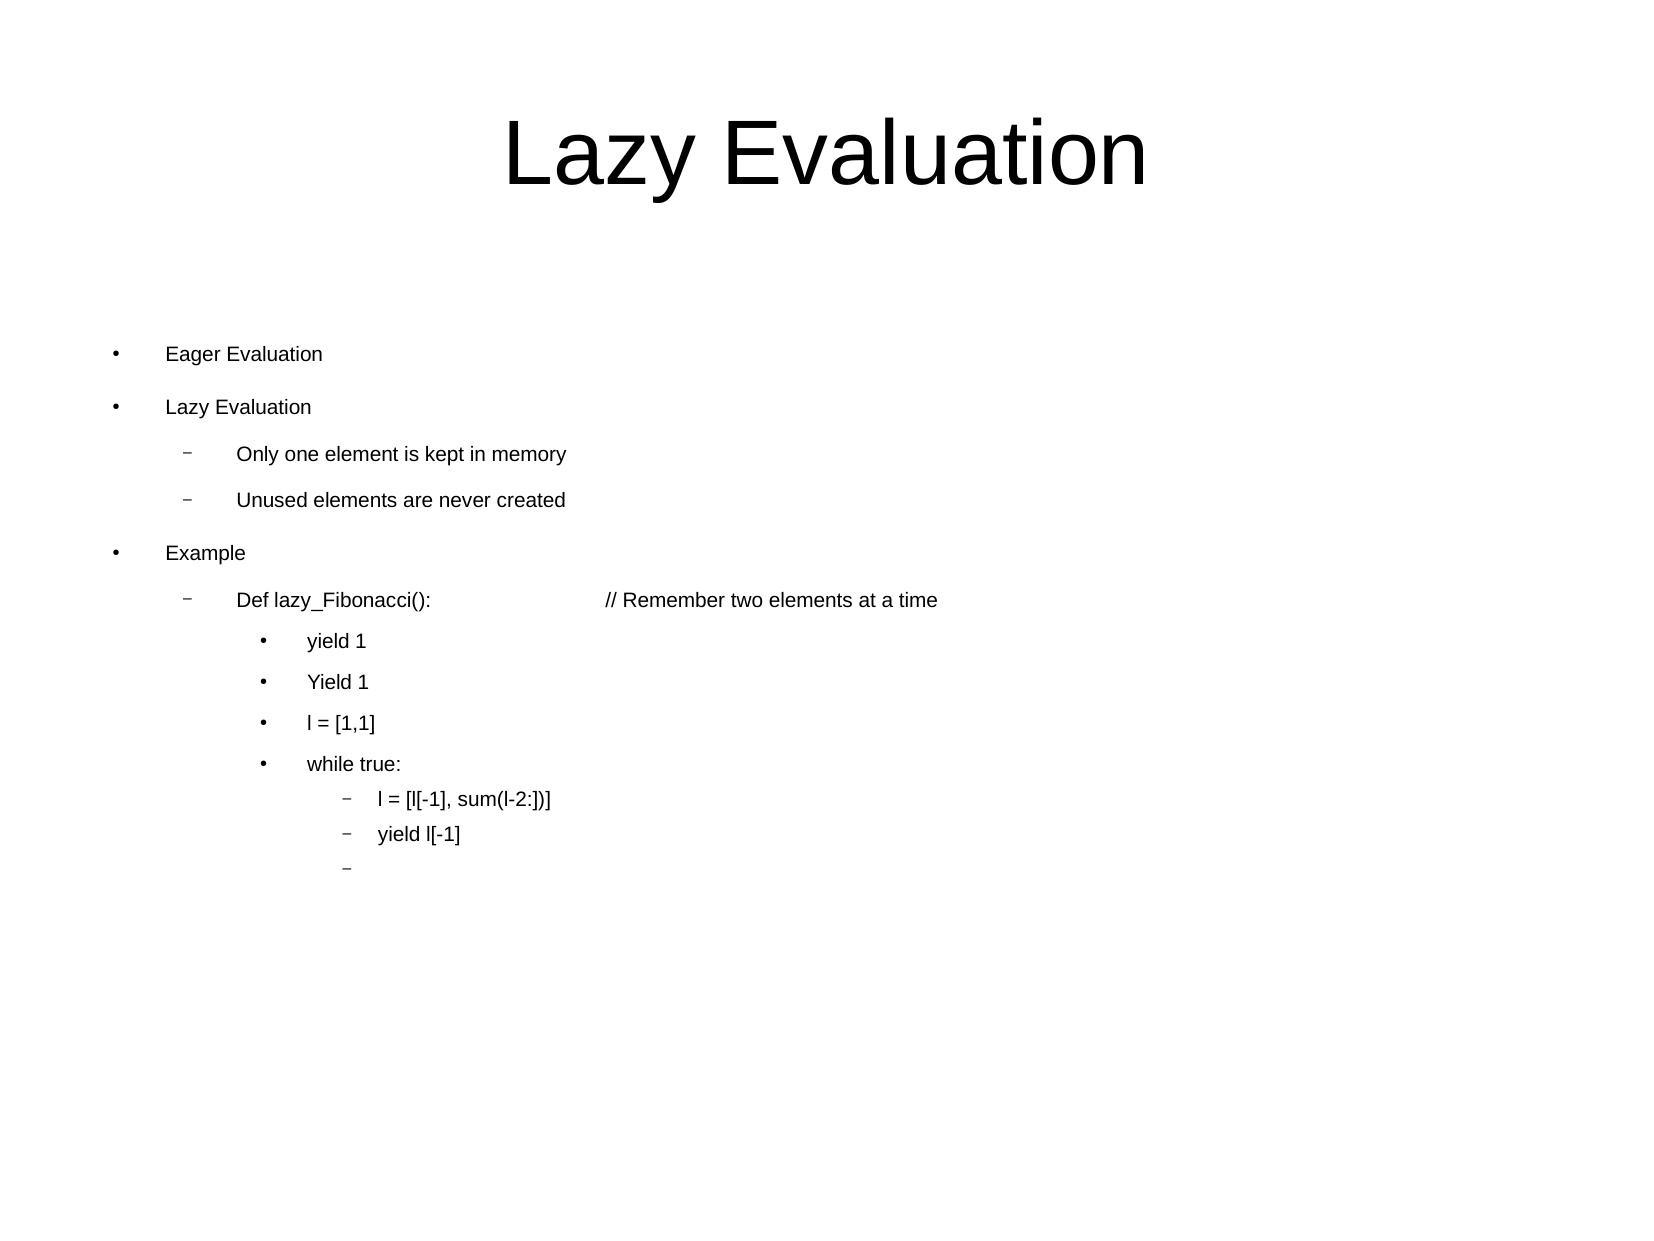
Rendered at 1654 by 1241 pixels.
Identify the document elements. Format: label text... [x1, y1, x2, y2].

list Eager Evaluation Lazy Evaluation Only one element is kept in memory Unused elements are never created Example Def lazy_Fibonacci(): // Remember two elements at a time yield 1 Yield 1 l = [1,1] while true: l = [l[-1], sum(l-2:])] yield l[-1] [94, 342, 1595, 1193]
title Lazy Evaluation [82, 49, 1571, 257]
